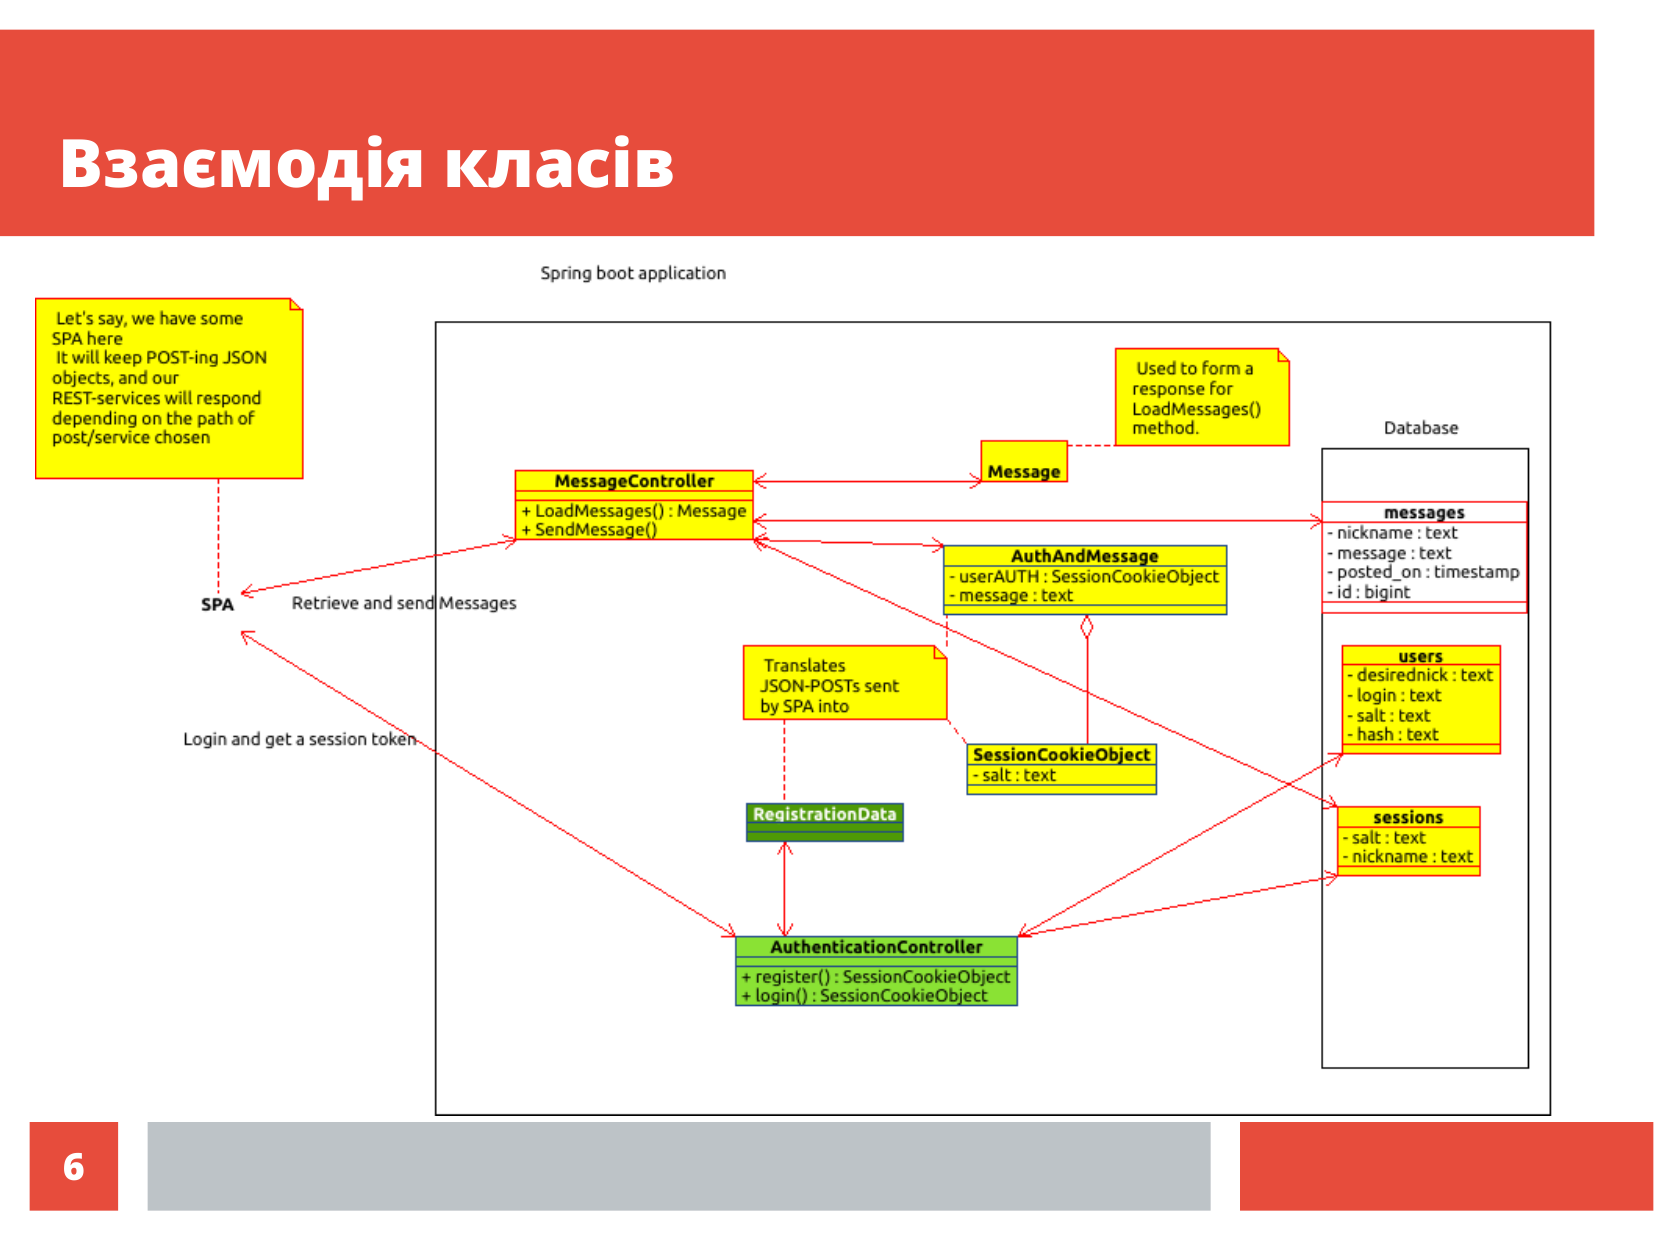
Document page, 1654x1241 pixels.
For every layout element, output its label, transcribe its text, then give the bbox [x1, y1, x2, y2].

picture [35, 259, 1553, 1116]
title Взаємодія класів [59, 59, 1595, 207]
